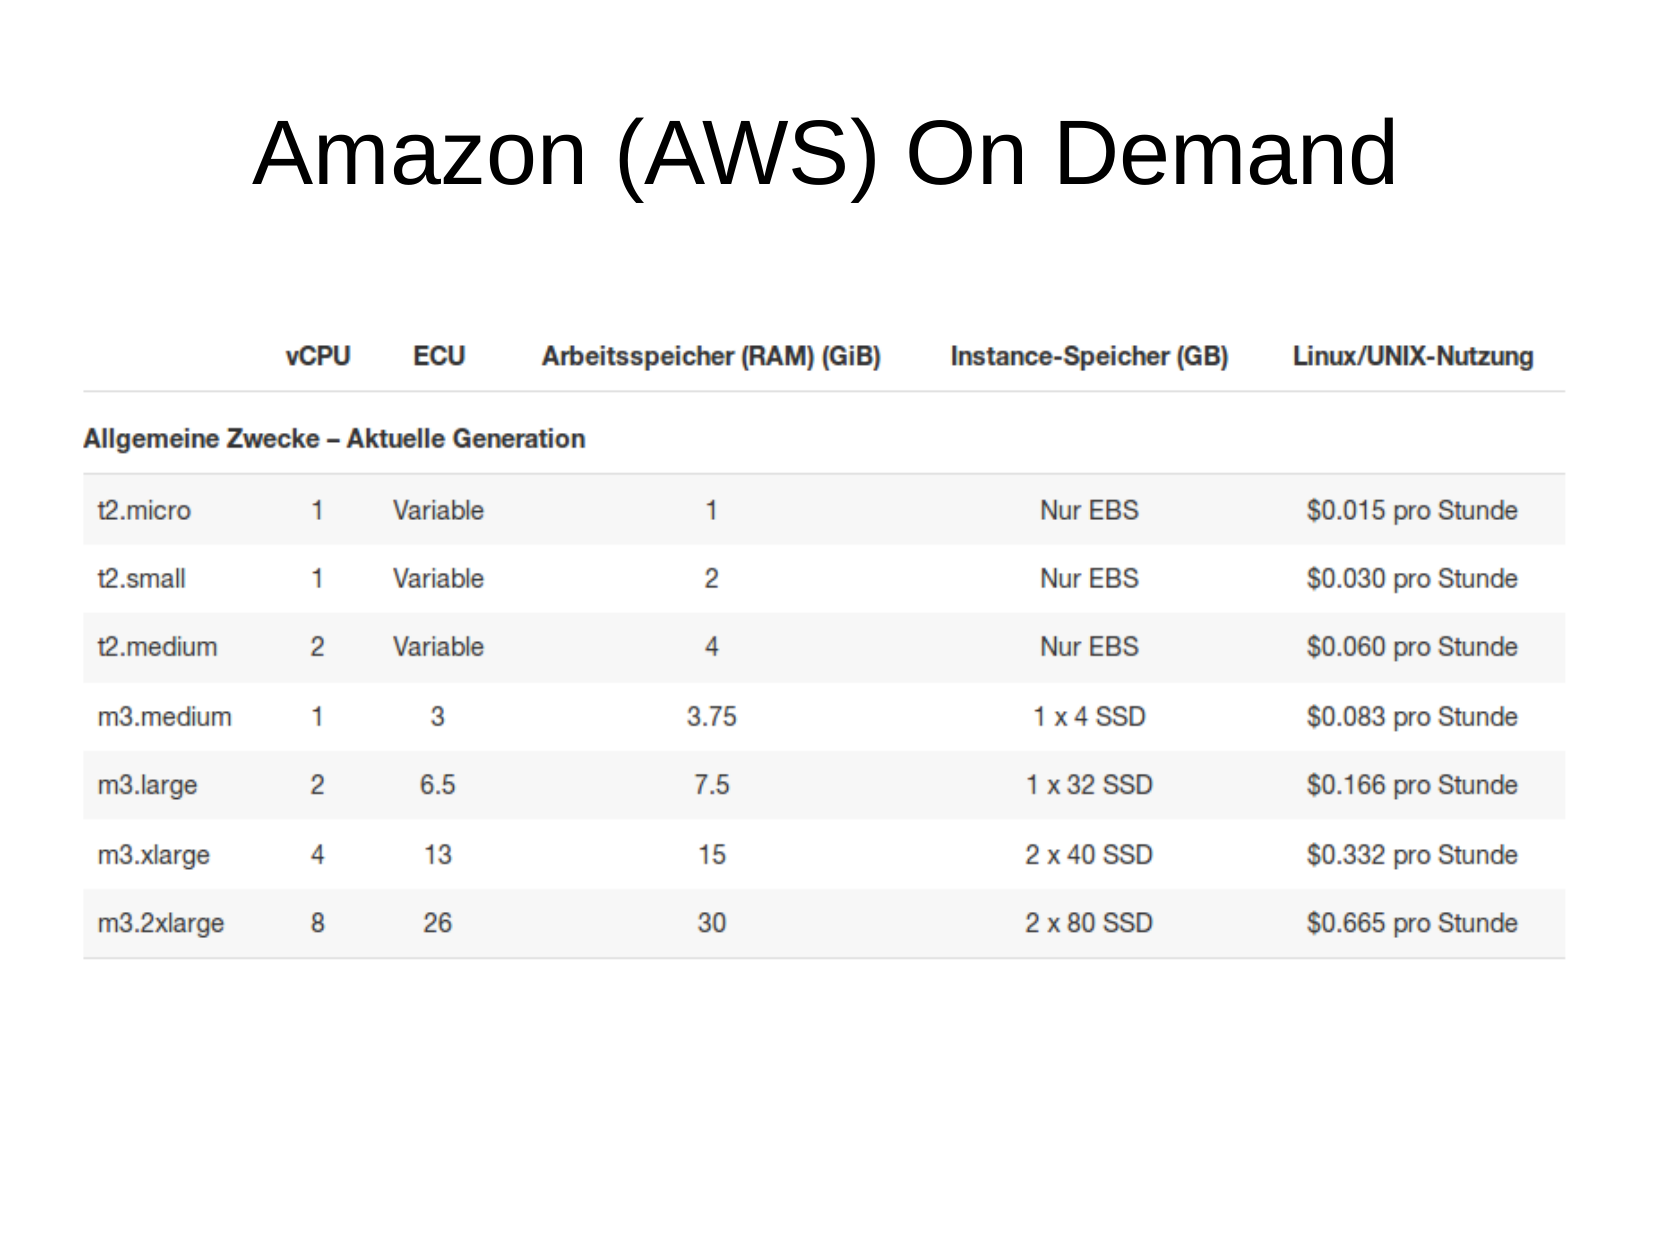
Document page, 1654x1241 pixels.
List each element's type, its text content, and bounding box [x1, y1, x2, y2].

picture [82, 319, 1571, 981]
title Amazon (AWS) On Demand [82, 49, 1571, 257]
